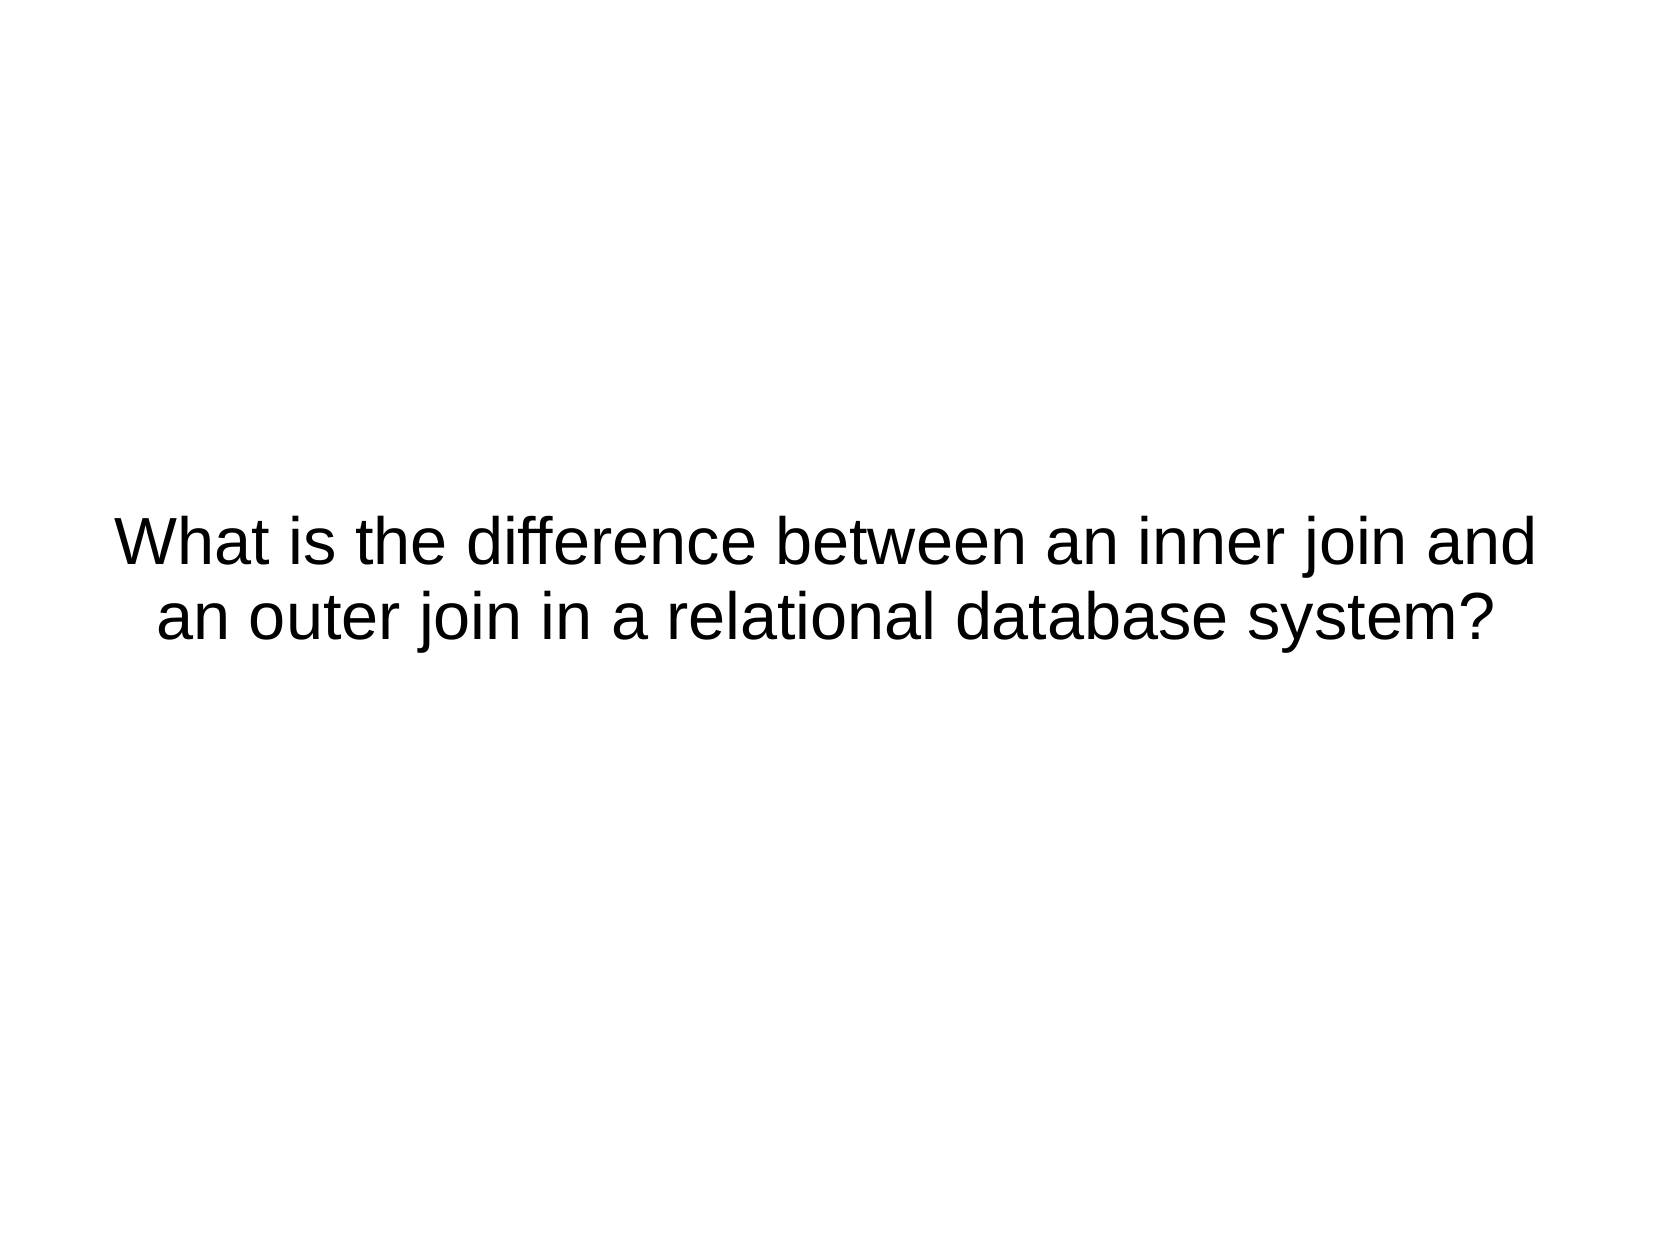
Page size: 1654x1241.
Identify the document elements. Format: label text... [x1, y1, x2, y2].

subtitle What is the difference between an inner join and an outer join in a relational database system? [82, 56, 1571, 1102]
